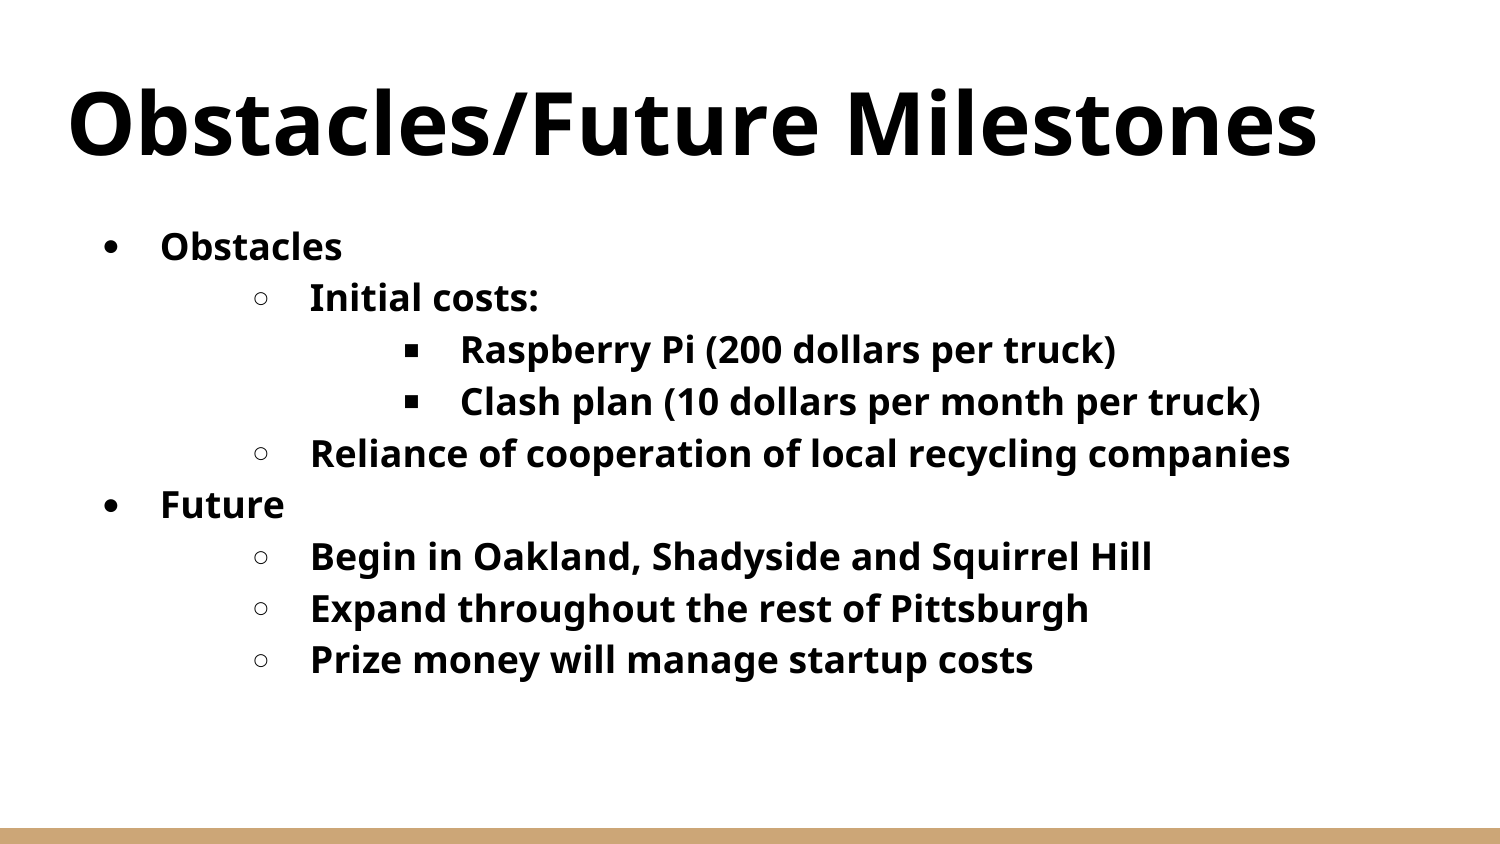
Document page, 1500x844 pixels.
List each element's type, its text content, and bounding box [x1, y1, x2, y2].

title Obstacles/Future Milestones [51, 51, 1449, 189]
list Obstacles Initial costs: Raspberry Pi (200 dollars per truck) Clash plan (10 dollars per month per truck) Reliance of cooperation of local recycling companies Future Begin in Oakland, Shadyside and Squirrel Hill Expand throughout the rest of Pittsburgh Prize money will manage startup costs [51, 200, 1449, 752]
